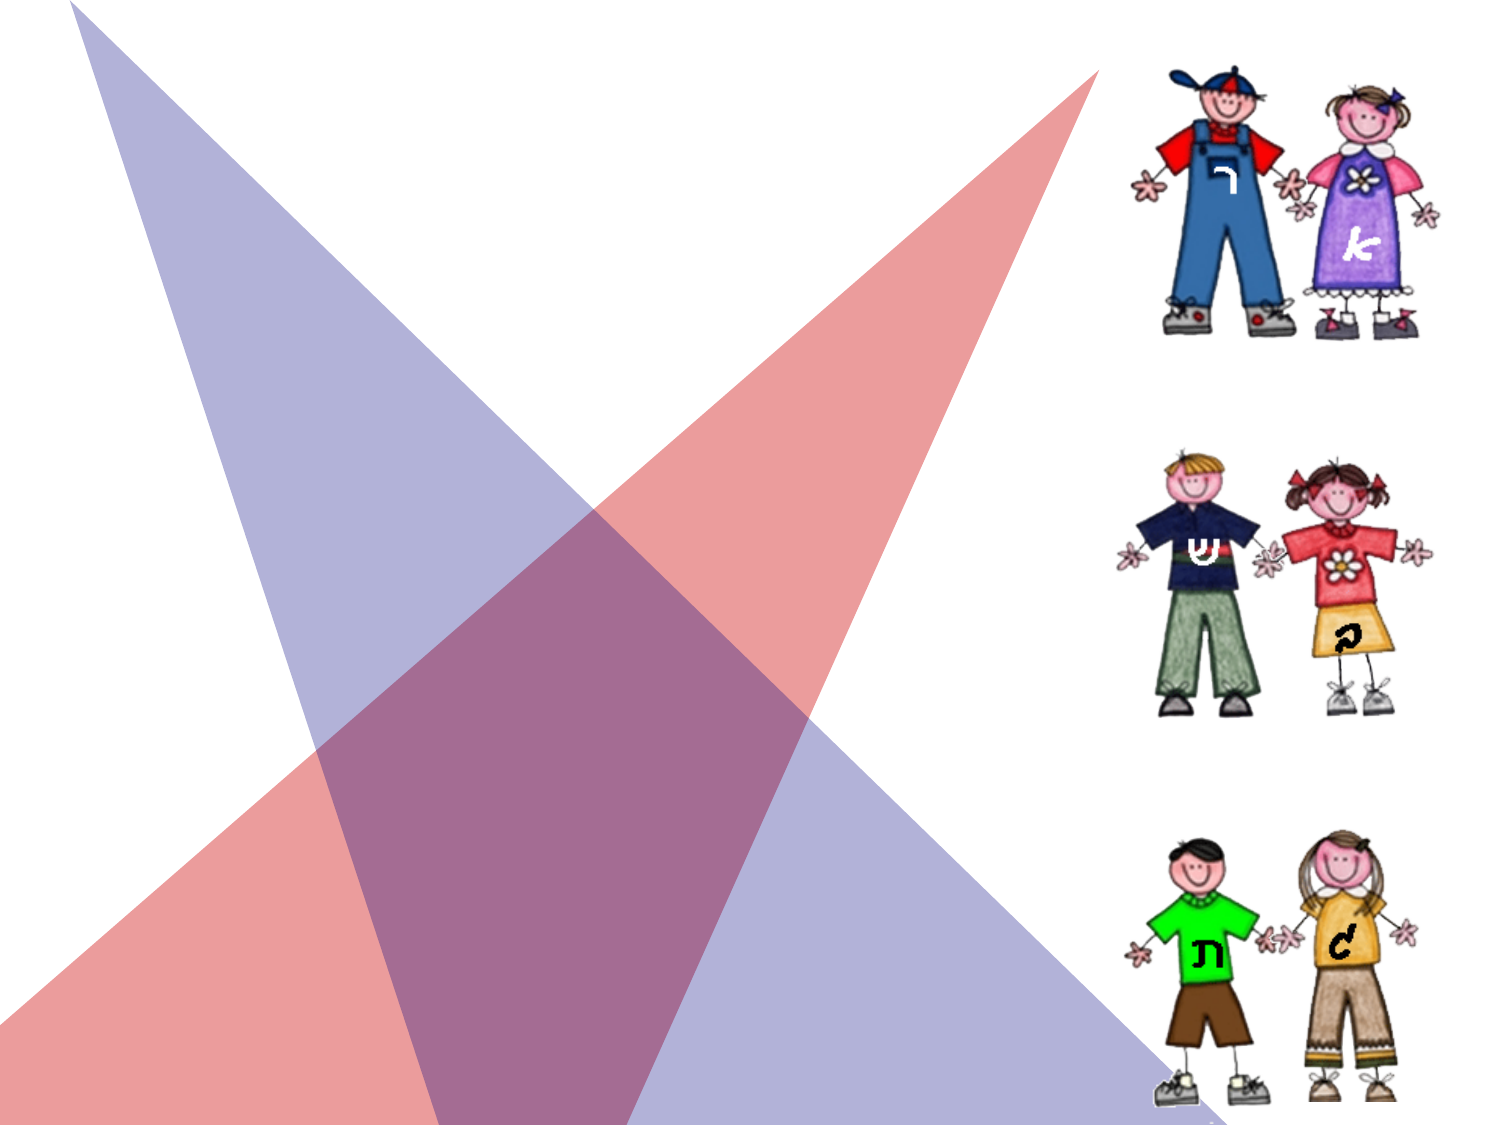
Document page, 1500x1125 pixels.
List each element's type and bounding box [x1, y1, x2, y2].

picture [1098, 812, 1446, 1124]
picture [1100, 37, 1477, 371]
picture [1093, 420, 1453, 738]
text_box [0, 0, 1228, 1125]
